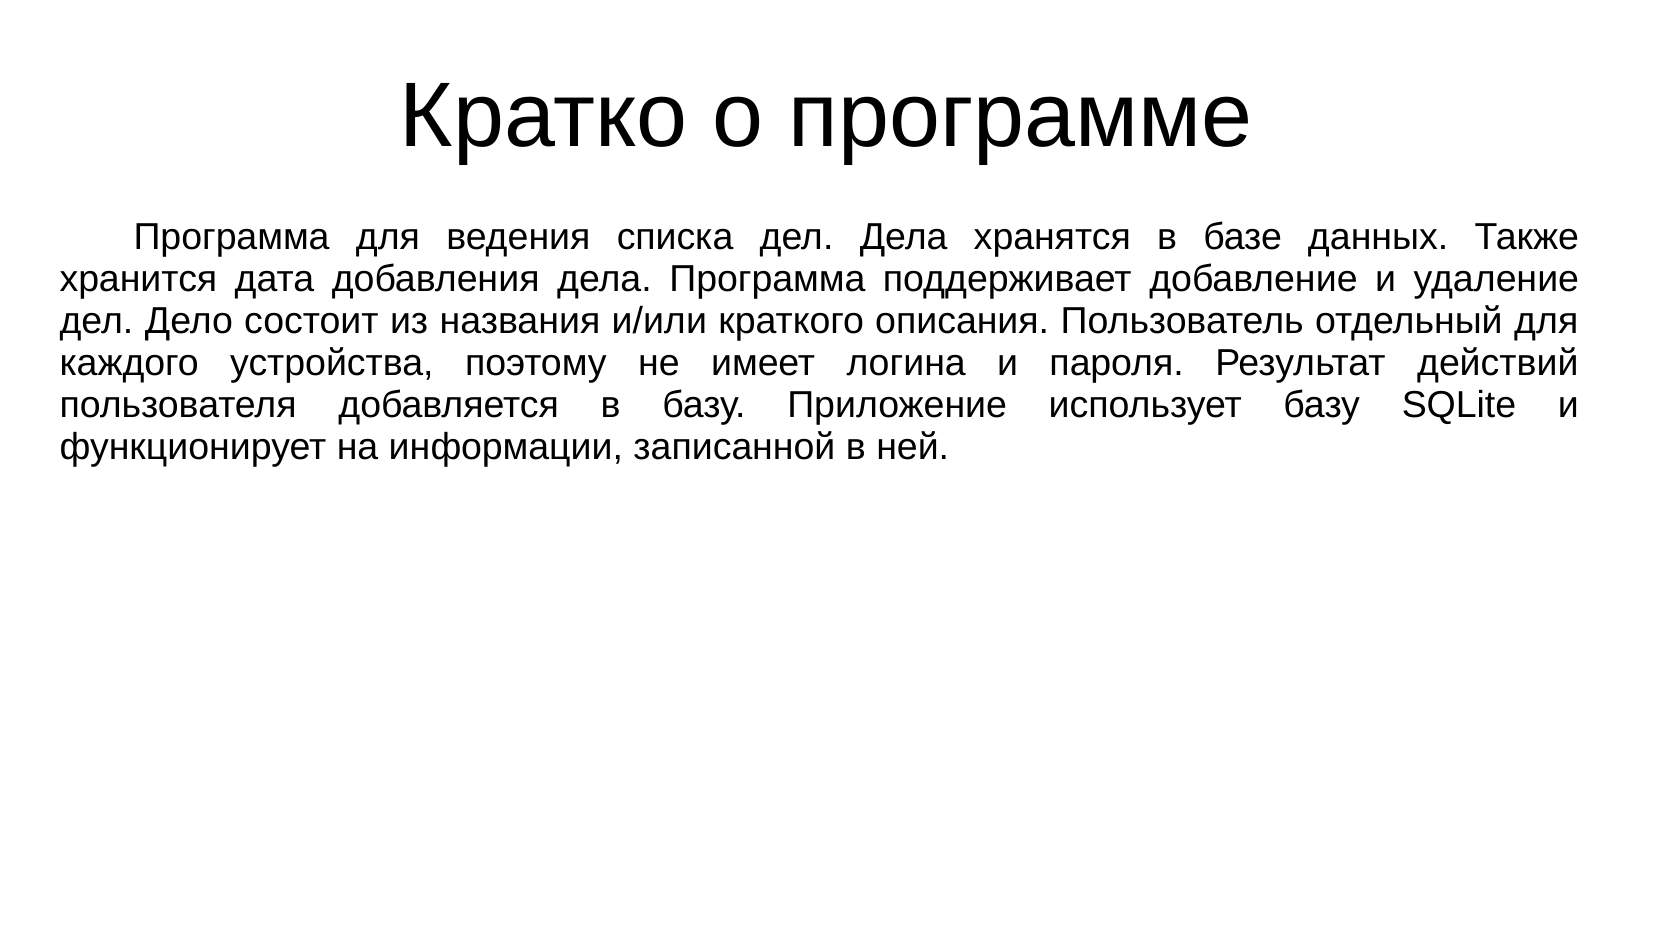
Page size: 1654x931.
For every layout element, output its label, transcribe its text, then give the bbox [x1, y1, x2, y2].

text_box Программа для ведения списка дел. Дела хранятся в базе данных. Также хранится дата добавления дела. Программа поддерживает добавление и удаление дел. Дело состоит из названия и/или краткого описания. Пользователь отдельный для каждого устройства, поэтому не имеет логина и пароля. Результат действий пользователя добавляется в базу. Приложение использует базу SQLite и функционирует на информации, записанной в ней. [44, 208, 1595, 680]
title Кратко о программе [82, 37, 1571, 193]
